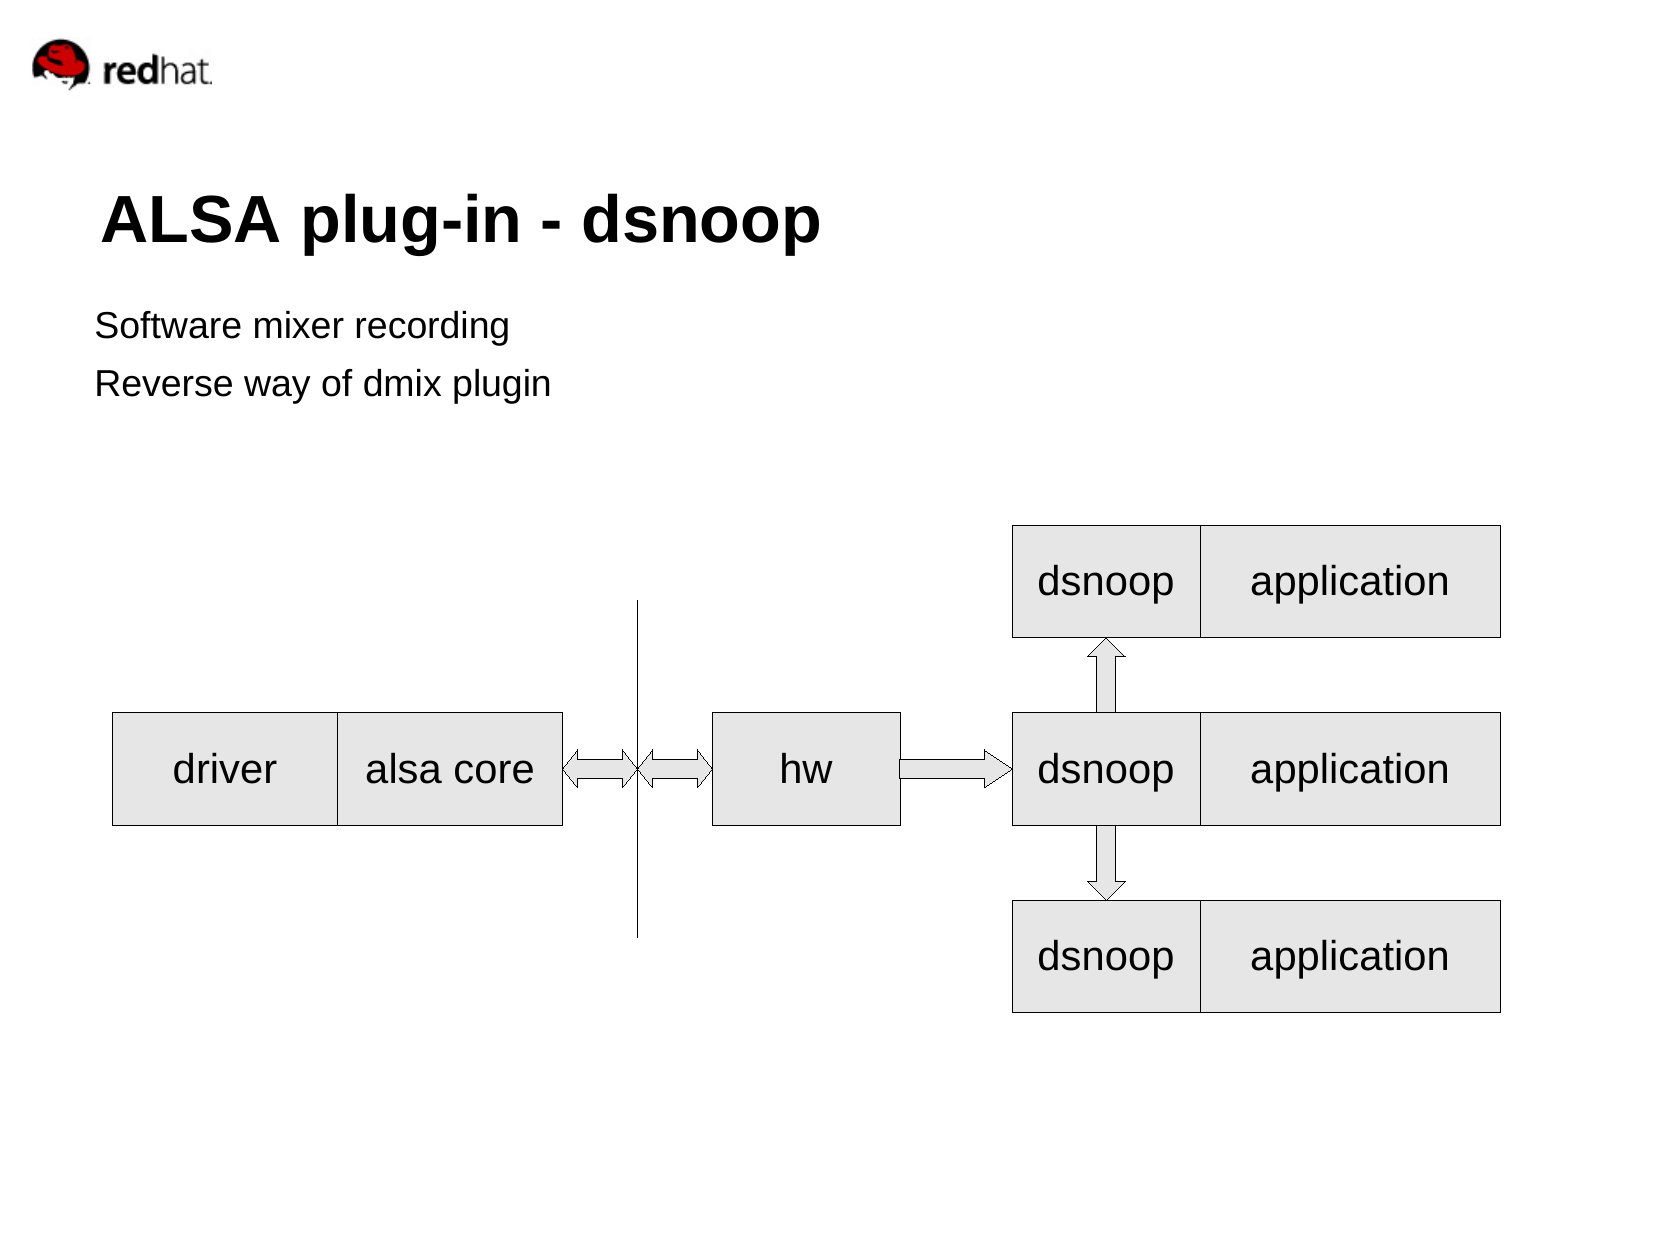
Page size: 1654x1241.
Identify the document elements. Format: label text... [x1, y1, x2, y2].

list Software mixer recording Reverse way of dmix plugin [94, 304, 1500, 1174]
picture [31, 37, 212, 98]
title ALSA plug-in - dsnoop [100, 164, 1506, 275]
text_box [1087, 637, 1126, 713]
text_box [1087, 825, 1126, 901]
text_box [899, 749, 1013, 788]
